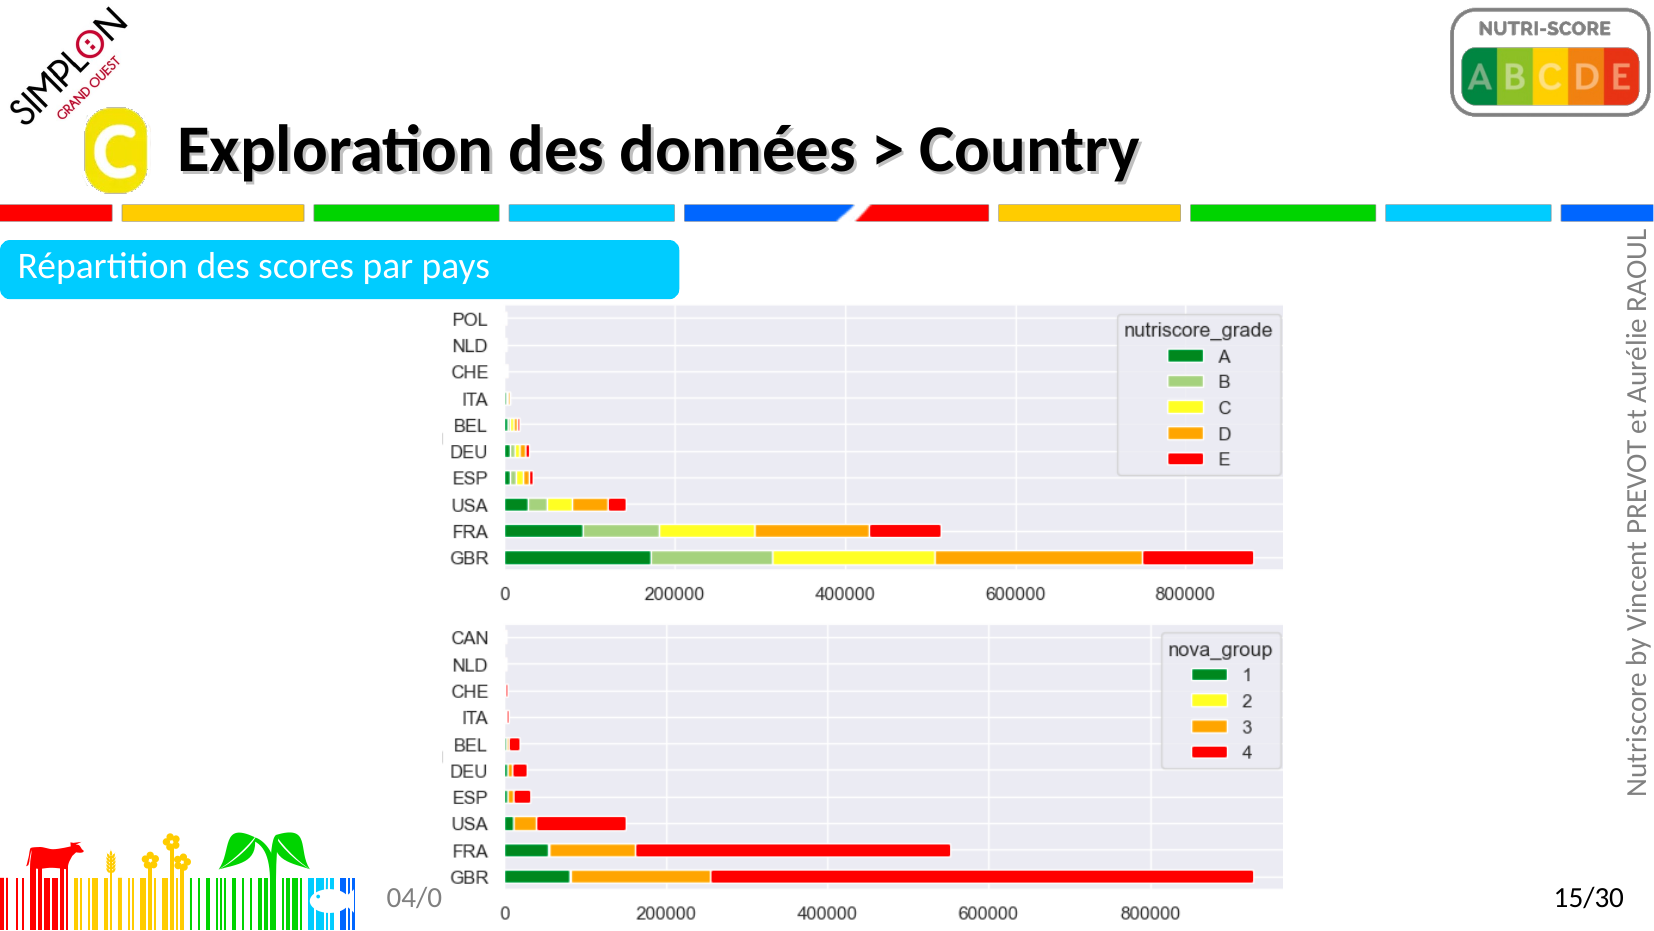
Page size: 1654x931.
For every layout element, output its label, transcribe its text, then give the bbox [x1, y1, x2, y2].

picture [0, 826, 355, 930]
picture [2, 2, 147, 147]
picture [82, 106, 151, 195]
picture [442, 295, 1283, 928]
picture [1448, 4, 1654, 102]
picture [0, 200, 1654, 225]
text_box Répartition des scores par pays [0, 240, 680, 300]
title Exploration des données > Country [177, 102, 1654, 207]
